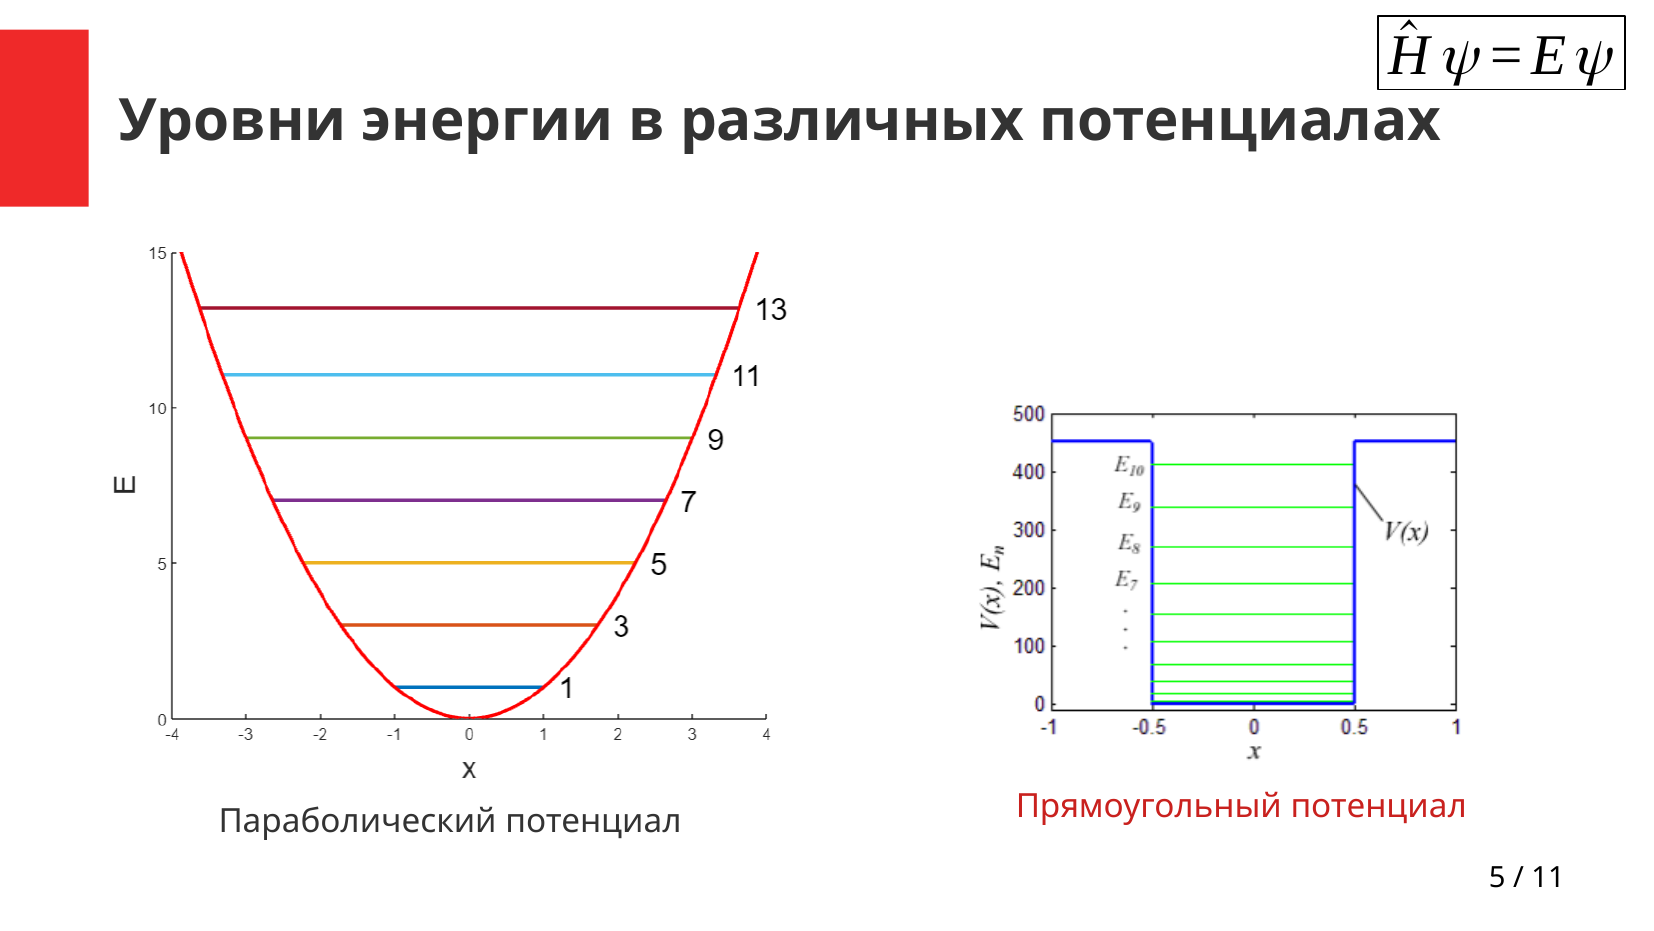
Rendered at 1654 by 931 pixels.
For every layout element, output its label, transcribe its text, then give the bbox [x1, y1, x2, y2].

picture [88, 235, 827, 783]
list Прямоугольный потенциал [944, 782, 1565, 886]
list Параболический потенциал [147, 797, 798, 886]
title Уровни энергии в различных потенциалах [118, 29, 1595, 207]
picture [949, 383, 1477, 768]
chart [1378, 17, 1625, 89]
